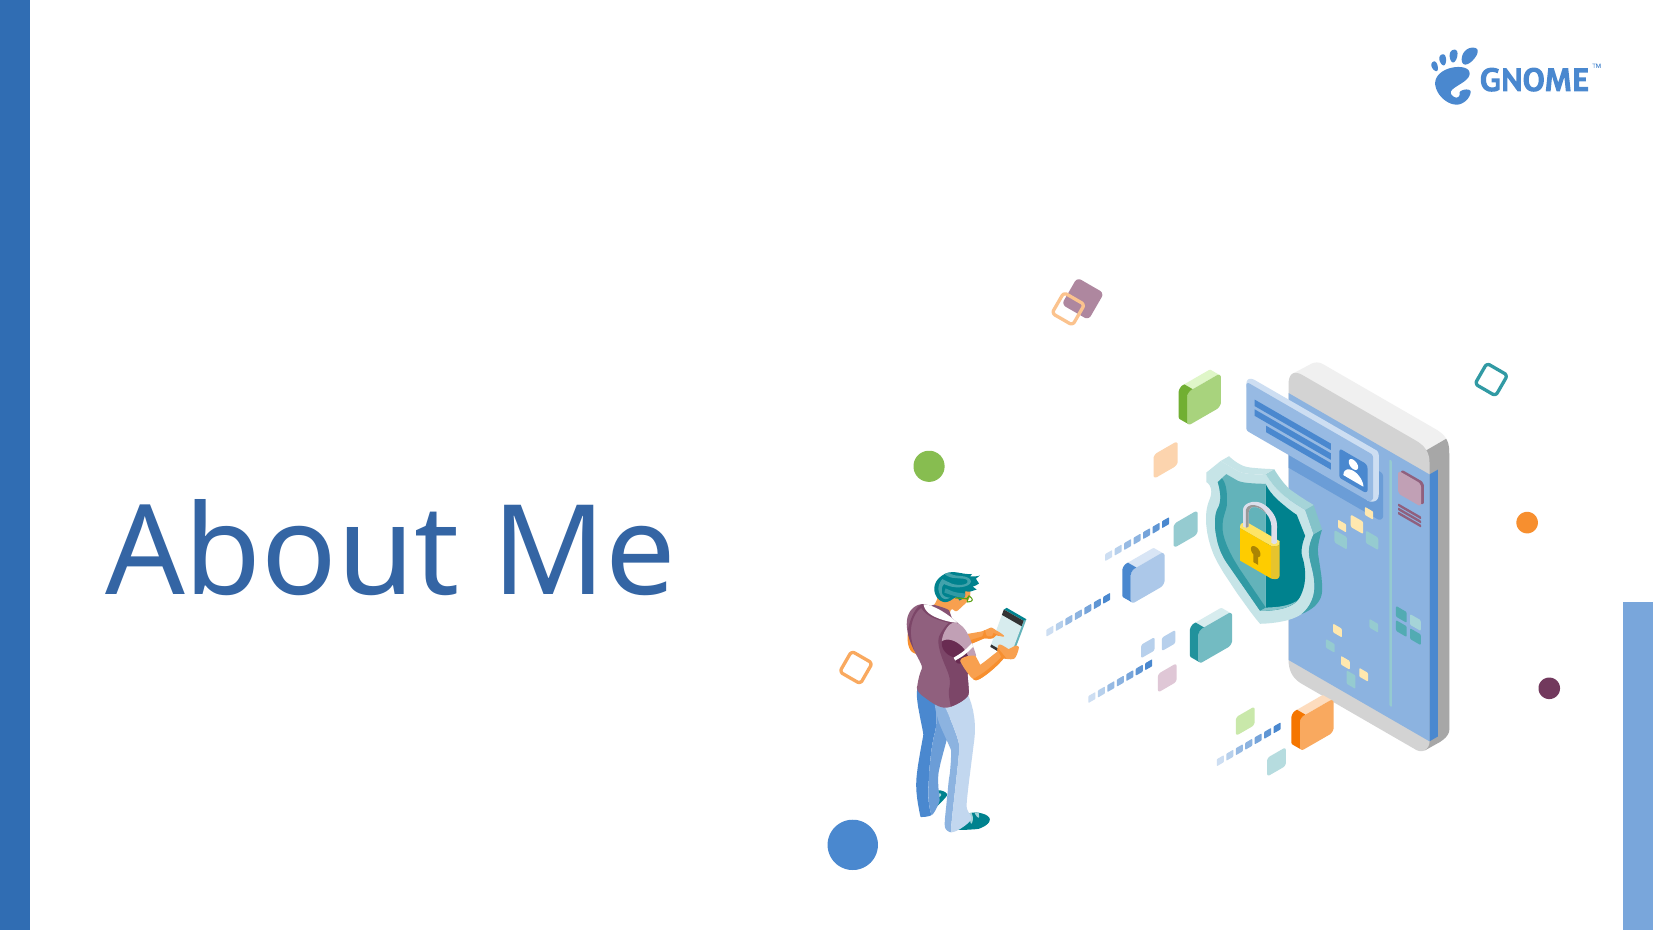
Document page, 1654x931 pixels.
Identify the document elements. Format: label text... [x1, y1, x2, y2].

text_box [1189, 608, 1233, 663]
text_box [1153, 442, 1178, 478]
text_box [1178, 369, 1221, 425]
text_box [1206, 362, 1450, 752]
text_box [1116, 676, 1124, 687]
text_box [1173, 511, 1198, 547]
title About Me [105, 454, 1141, 639]
text_box [1145, 659, 1153, 670]
text_box [1107, 681, 1115, 692]
text_box [1157, 664, 1177, 692]
text_box [1063, 296, 1081, 314]
text_box [1516, 511, 1538, 534]
text_box [1135, 665, 1143, 676]
text_box [1538, 677, 1561, 700]
text_box [1235, 744, 1243, 755]
text_box [1161, 630, 1176, 651]
text_box [1267, 748, 1286, 776]
text_box [1162, 517, 1170, 528]
text_box [1068, 279, 1103, 319]
text_box [827, 819, 878, 871]
text_box [1141, 548, 1165, 599]
text_box [1273, 722, 1281, 733]
text_box [1152, 523, 1160, 534]
text_box [1245, 739, 1253, 750]
text_box [1235, 707, 1255, 735]
text_box [1143, 528, 1151, 539]
text_box [907, 639, 1019, 833]
text_box [1088, 692, 1096, 703]
text_box [919, 450, 939, 454]
text_box [1216, 755, 1224, 766]
text_box [1264, 728, 1272, 739]
text_box [1126, 670, 1134, 681]
text_box [1141, 638, 1155, 658]
text_box [1097, 686, 1105, 698]
text_box [1226, 750, 1234, 761]
text_box [1254, 733, 1262, 744]
